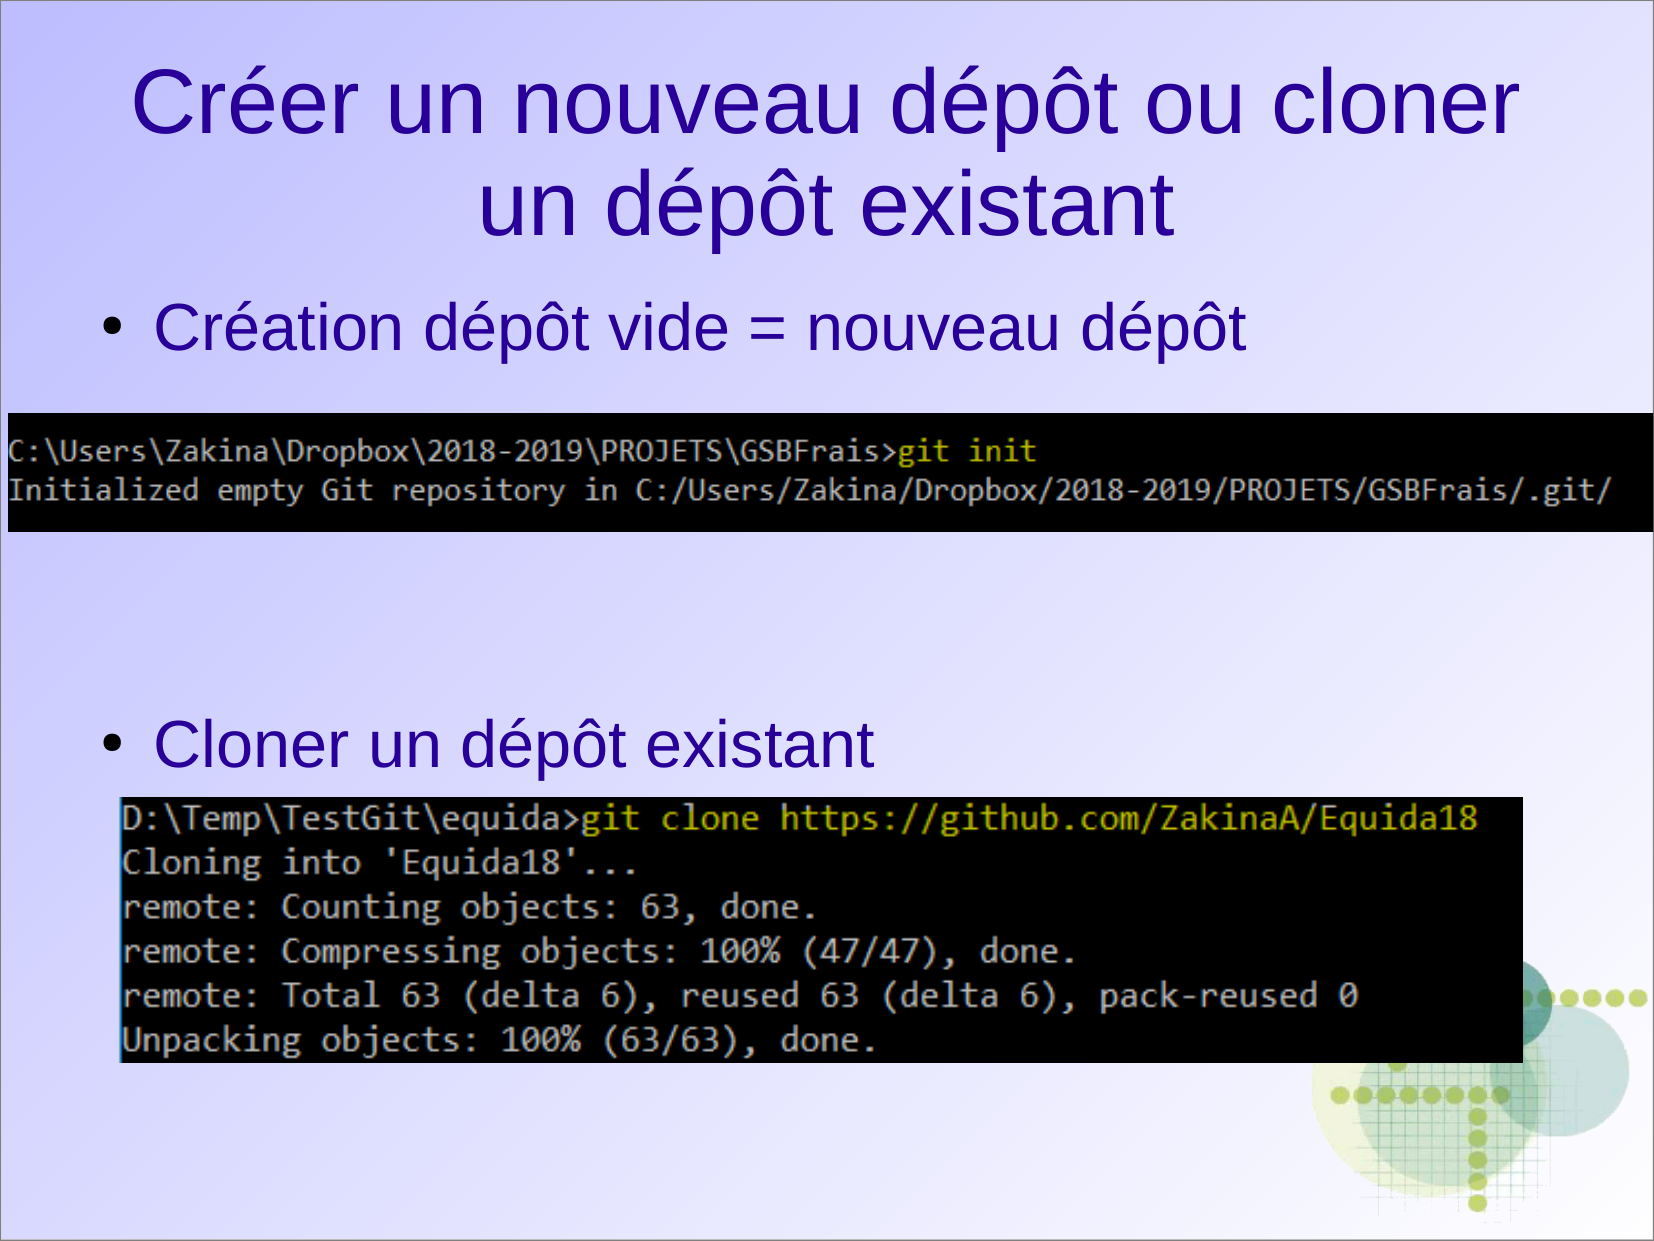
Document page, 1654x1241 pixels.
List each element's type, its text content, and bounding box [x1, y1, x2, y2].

picture [118, 797, 1654, 1241]
list Création dépôt vide = nouveau dépôt Cloner un dépôt existant [82, 290, 1571, 413]
list Création dépôt vide = nouveau dépôt Cloner un dépôt existant [82, 532, 1571, 1010]
picture [8, 413, 1654, 532]
title Créer un nouveau dépôt ou cloner un dépôt existant [82, 49, 1571, 257]
